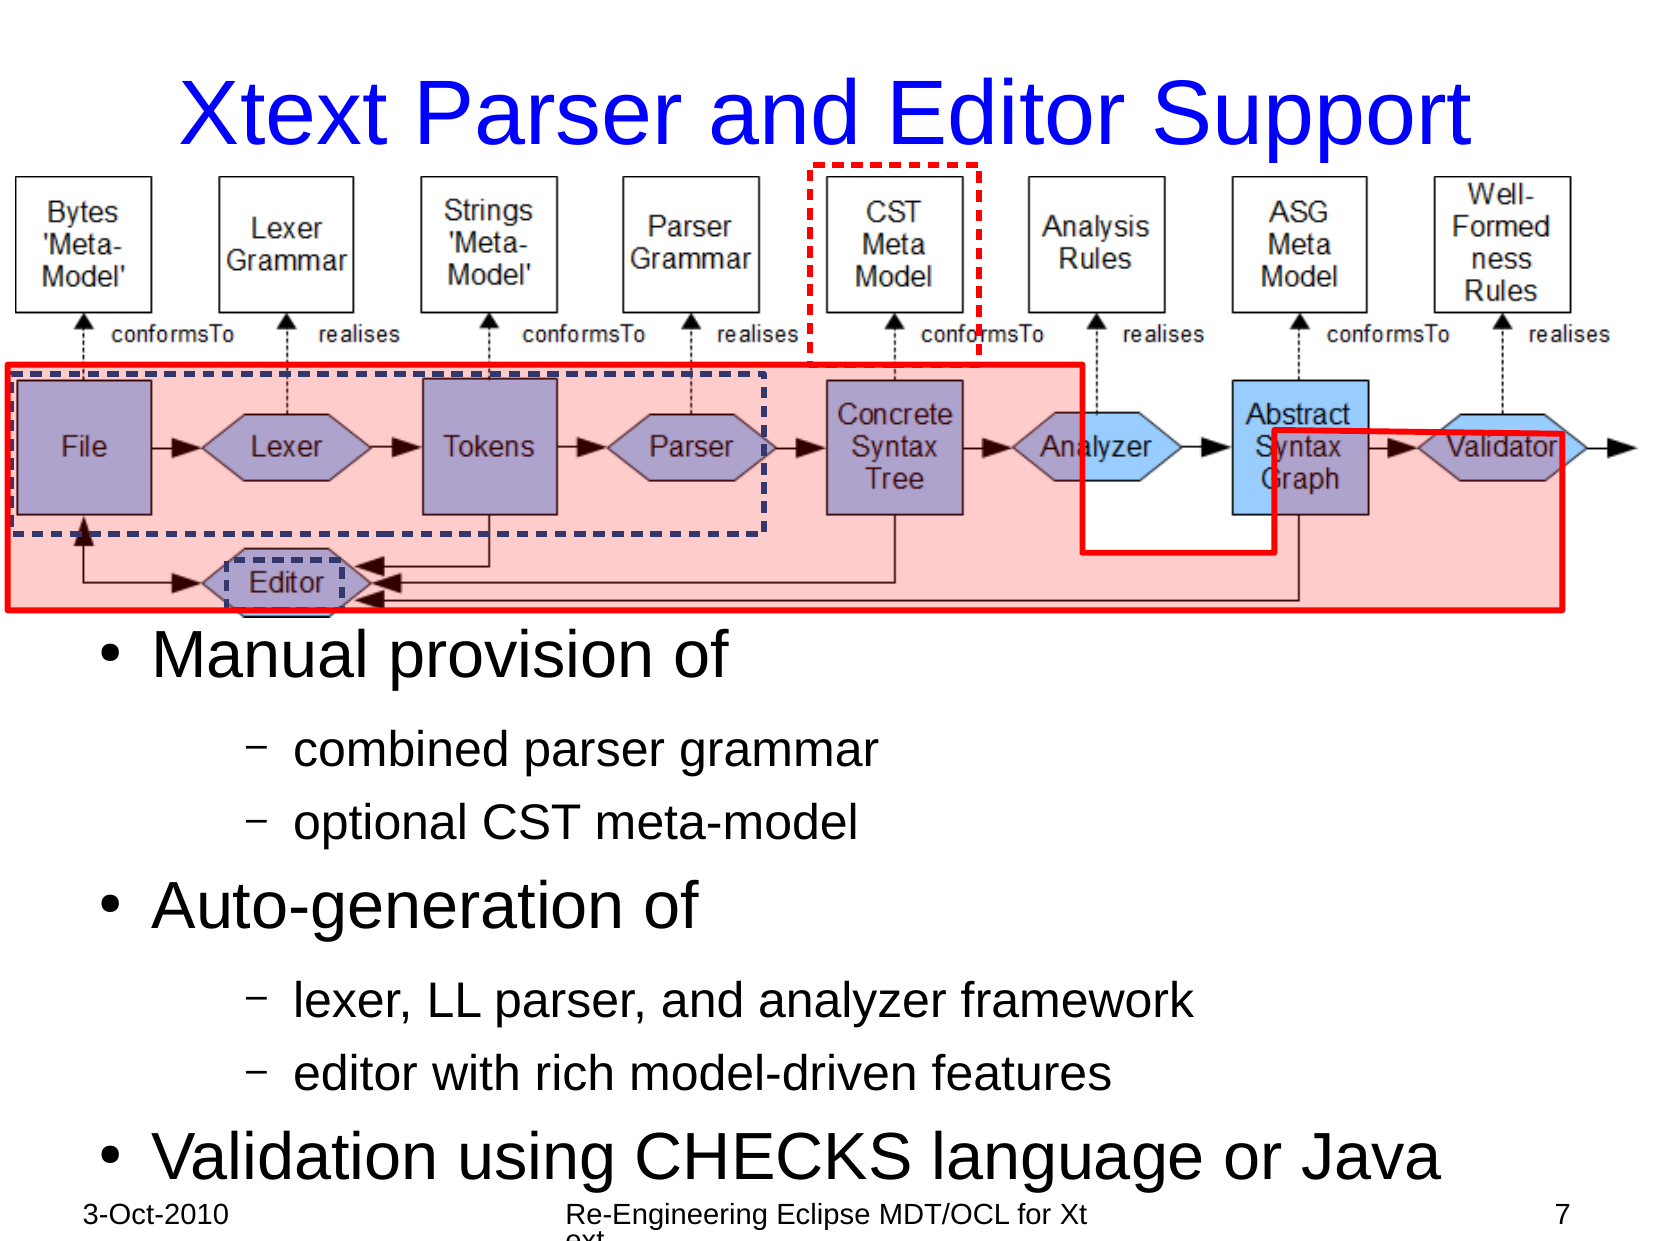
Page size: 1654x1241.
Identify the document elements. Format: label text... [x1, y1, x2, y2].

title Xtext Parser and Editor Support [82, 56, 1571, 169]
text_box [7, 165, 1563, 611]
picture [15, 176, 1638, 619]
picture [15, 176, 809, 364]
list Manual provision of combined parser grammar optional CST meta-model Auto-generation of lexer, LL parser, and analyzer framework editor with rich model-driven features Validation using CHECKS language or Java [80, 616, 1569, 1194]
